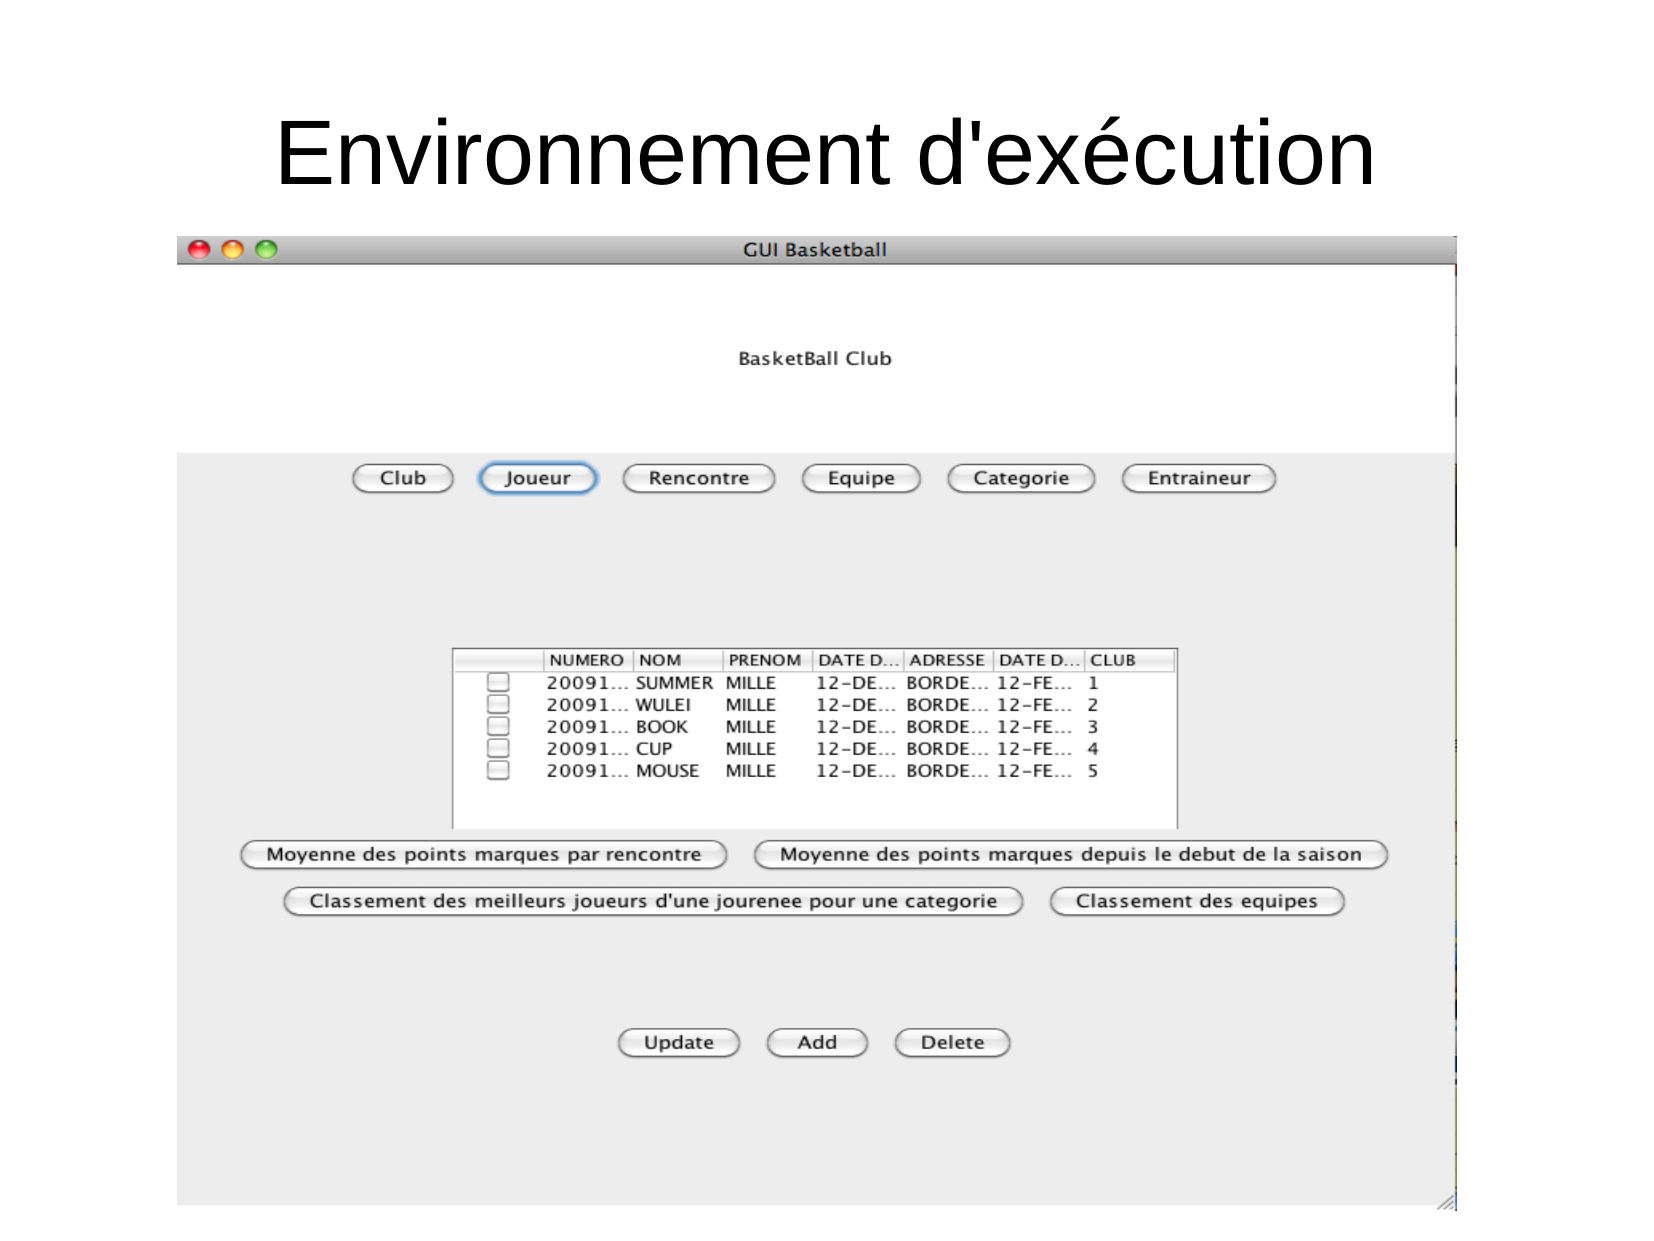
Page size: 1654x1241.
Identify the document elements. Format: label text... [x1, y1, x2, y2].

picture [177, 236, 1457, 1211]
title Environnement d'exécution [82, 56, 1571, 250]
